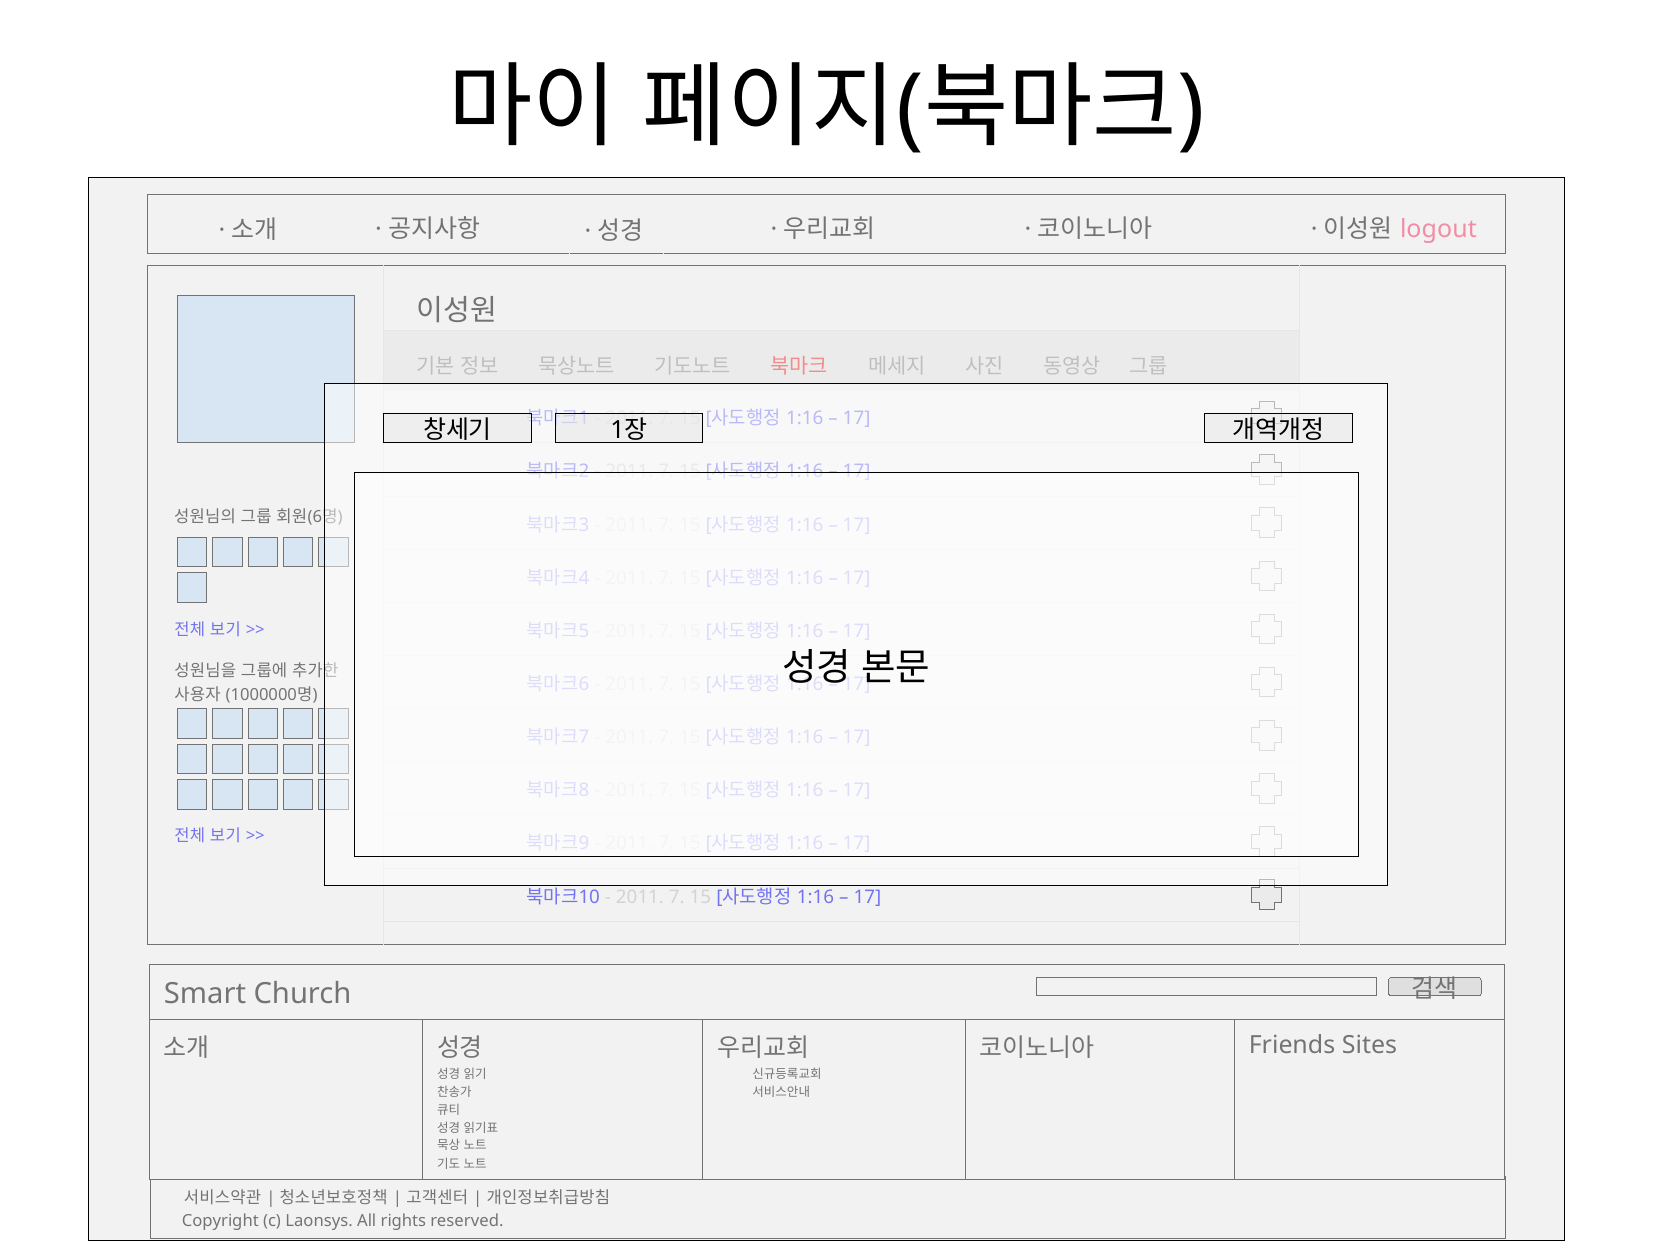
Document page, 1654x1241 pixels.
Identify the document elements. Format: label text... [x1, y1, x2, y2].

text_box 1장 [555, 413, 703, 443]
title 마이 페이지(북마크) [82, 42, 1571, 155]
text_box 개역개정 [1204, 413, 1353, 443]
text_box 성경 본문 [354, 472, 1359, 857]
text_box [88, 177, 1565, 1241]
text_box 창세기 [383, 413, 532, 443]
